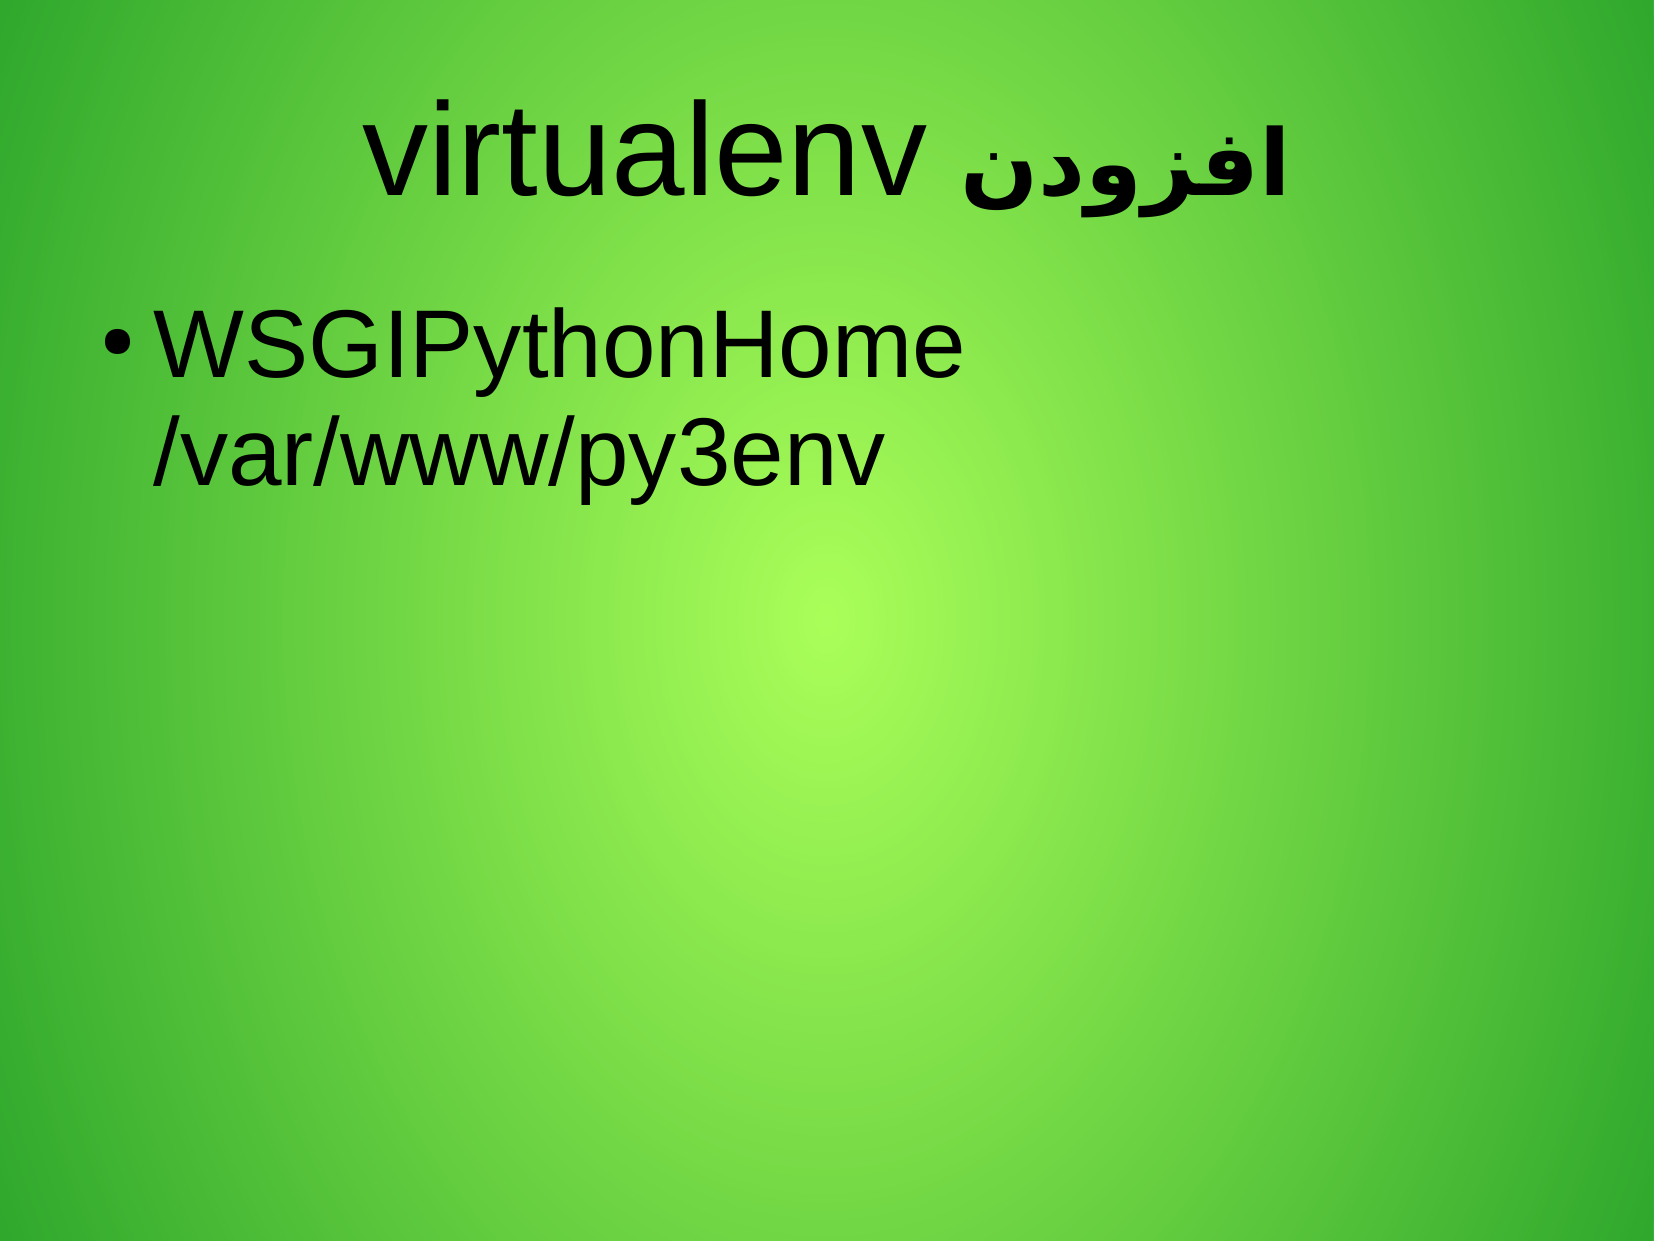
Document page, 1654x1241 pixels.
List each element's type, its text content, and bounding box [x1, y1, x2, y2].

list WSGIPythonHome /var/www/py3env [82, 290, 1571, 1010]
title افزودن virtualenv [82, 47, 1571, 252]
